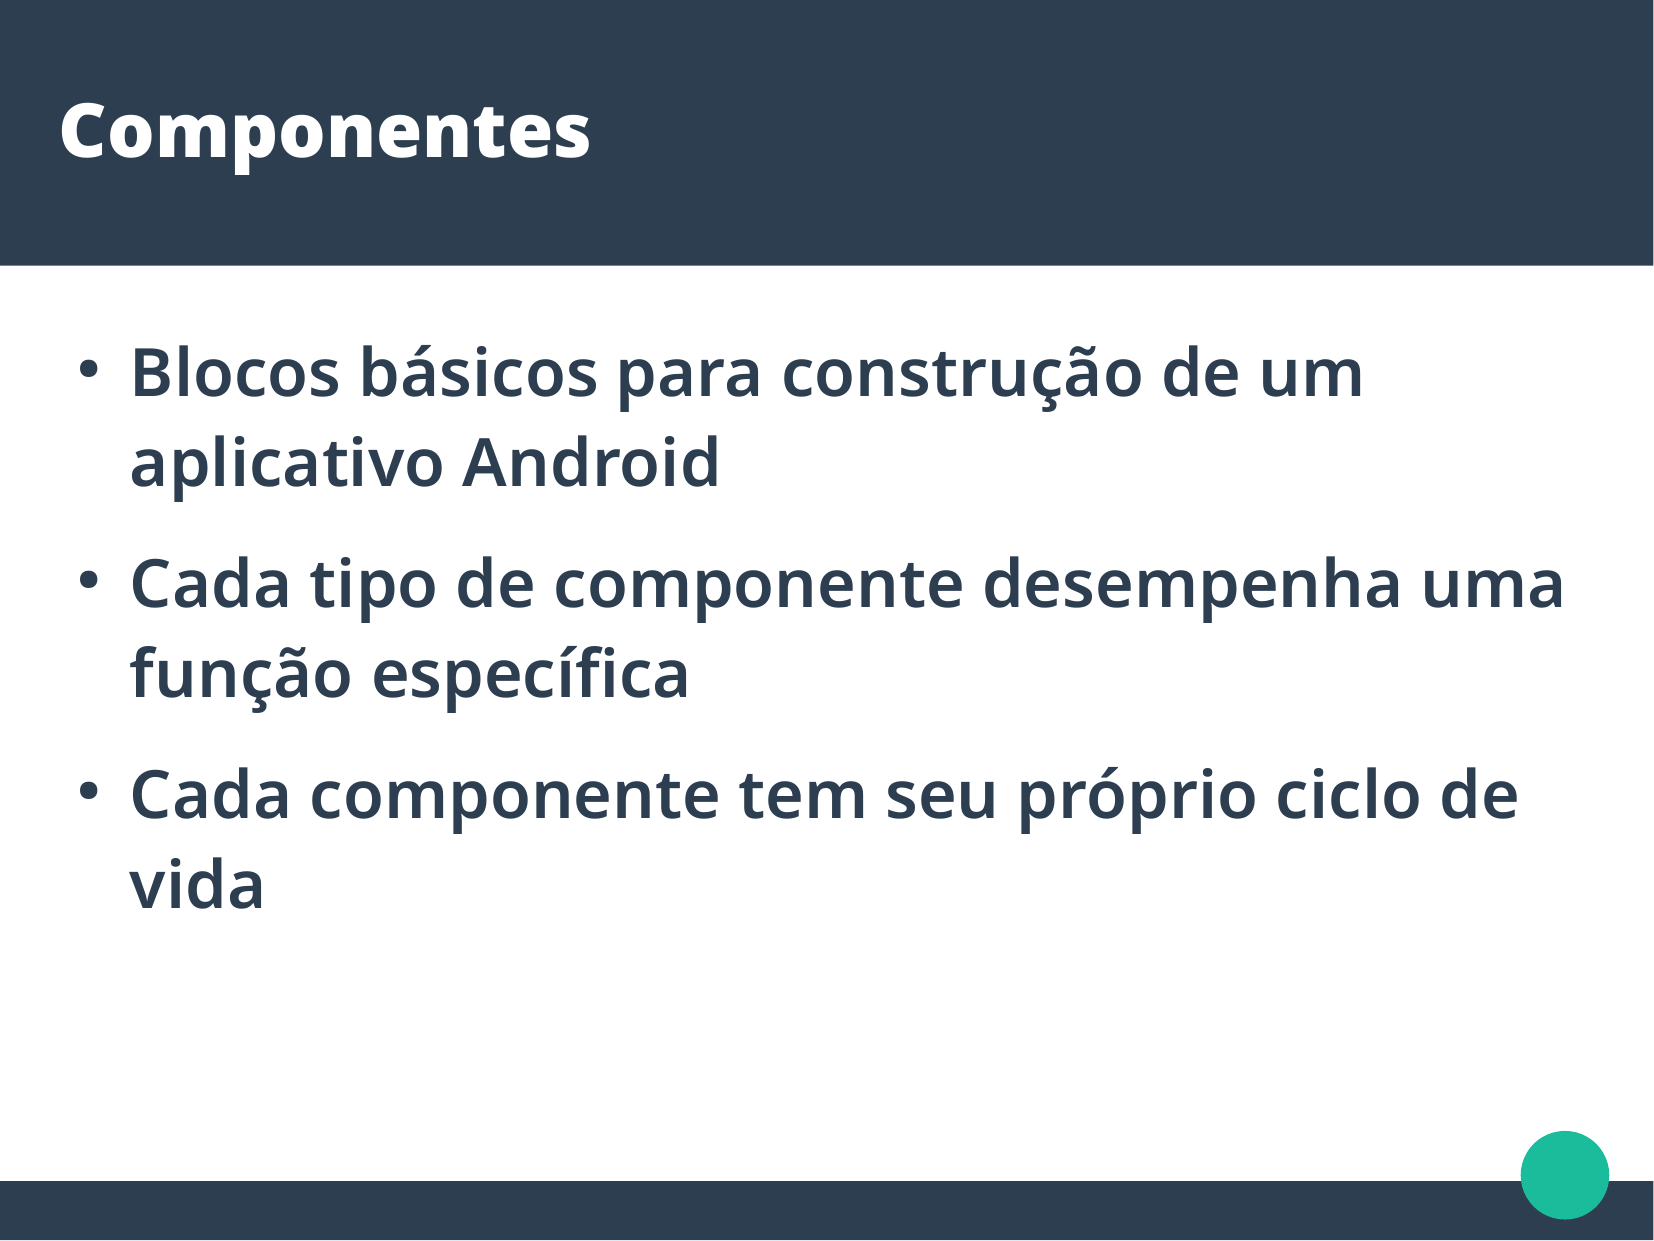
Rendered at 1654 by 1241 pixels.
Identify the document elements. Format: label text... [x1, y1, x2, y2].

title Componentes [59, 49, 1595, 207]
list Blocos básicos para construção de um aplicativo Android Cada tipo de componente desempenha uma função específica Cada componente tem seu próprio ciclo de vida [59, 324, 1595, 1152]
